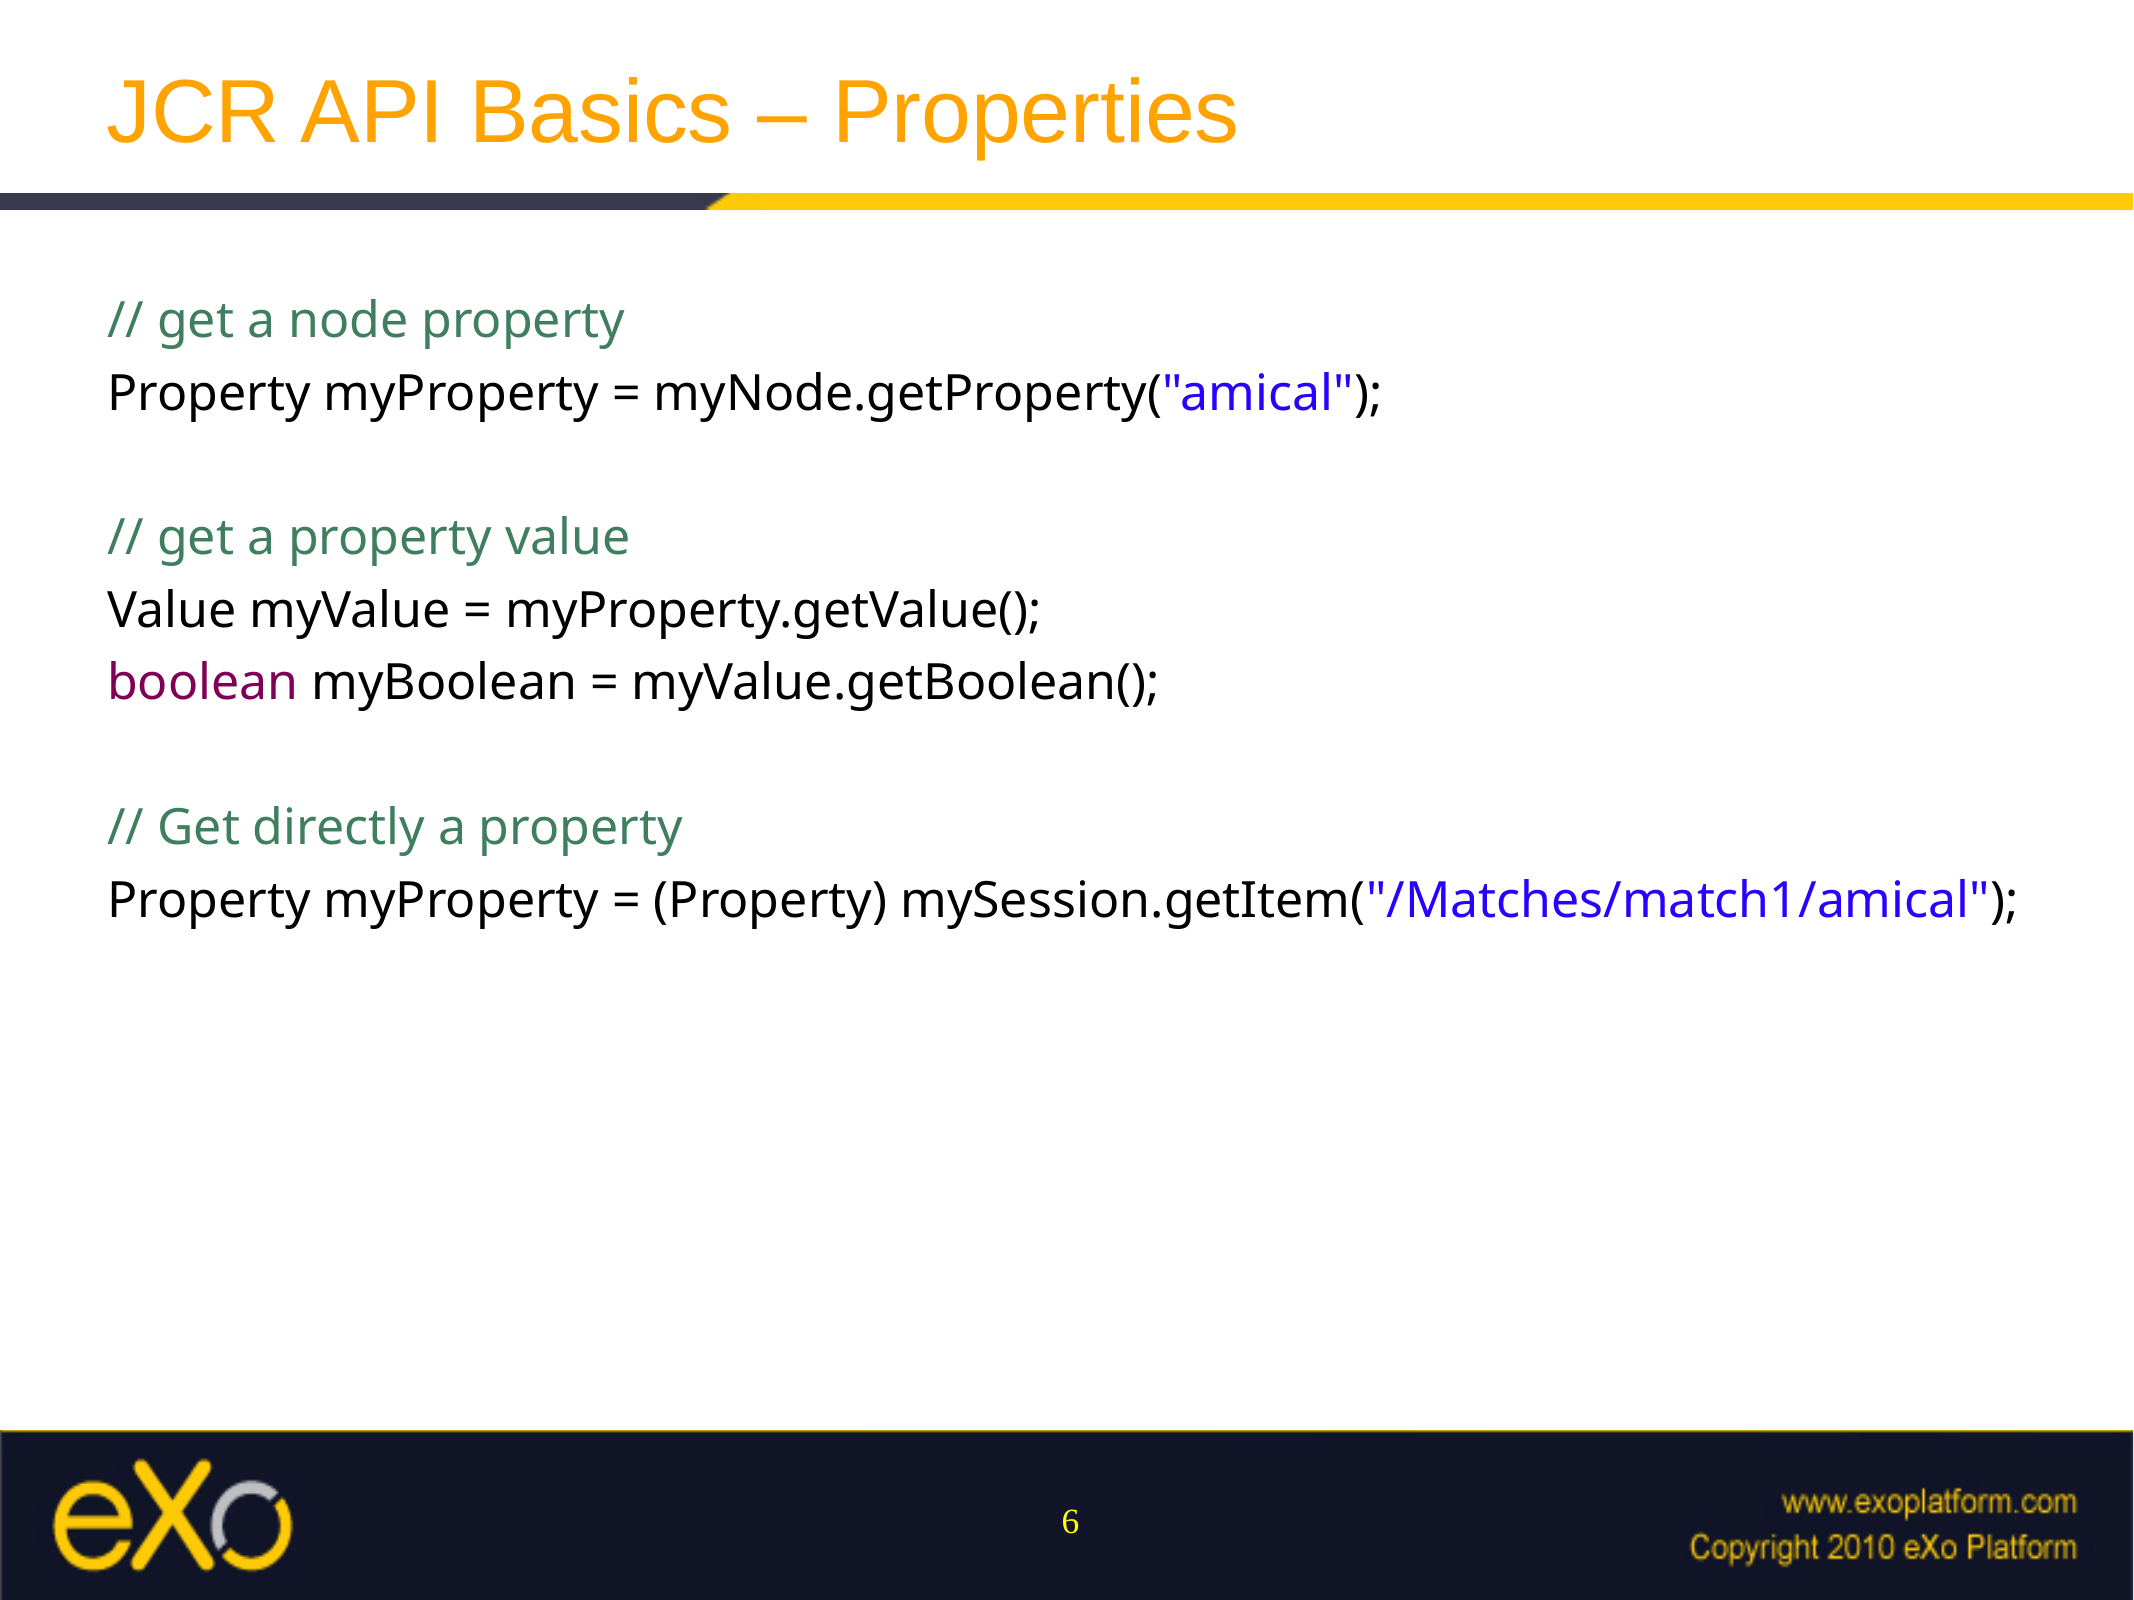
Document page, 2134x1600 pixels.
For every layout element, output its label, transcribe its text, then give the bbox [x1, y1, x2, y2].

list // get a node property Property myProperty = myNode.getProperty("amical"); // get a property value Value myValue = myProperty.getValue(); boolean myBoolean = myValue.getBoolean(); // Get directly a property Property myProperty = (Property) mySession.getItem("/Matches/match1/amical"); [106, 287, 2025, 1317]
title JCR API Basics – Properties [106, 55, 2025, 184]
picture [0, 1430, 2134, 1600]
picture [0, 193, 2134, 210]
